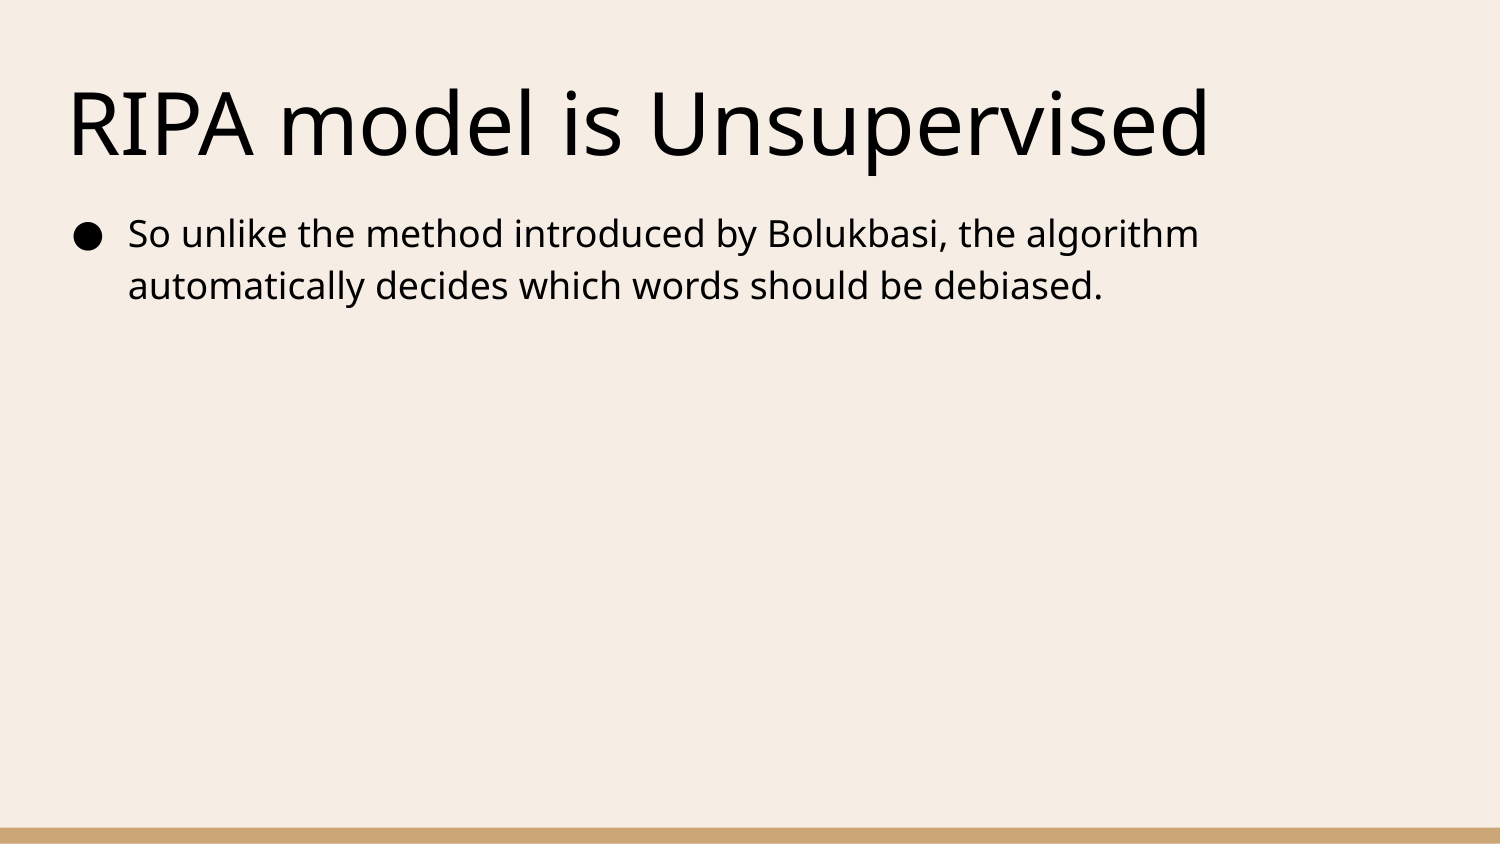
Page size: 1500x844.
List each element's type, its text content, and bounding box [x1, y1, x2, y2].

list So unlike the method introduced by Bolukbasi, the algorithm automatically decides which words should be debiased. [37, 188, 1436, 739]
title RIPA model is Unsupervised [51, 51, 1449, 189]
